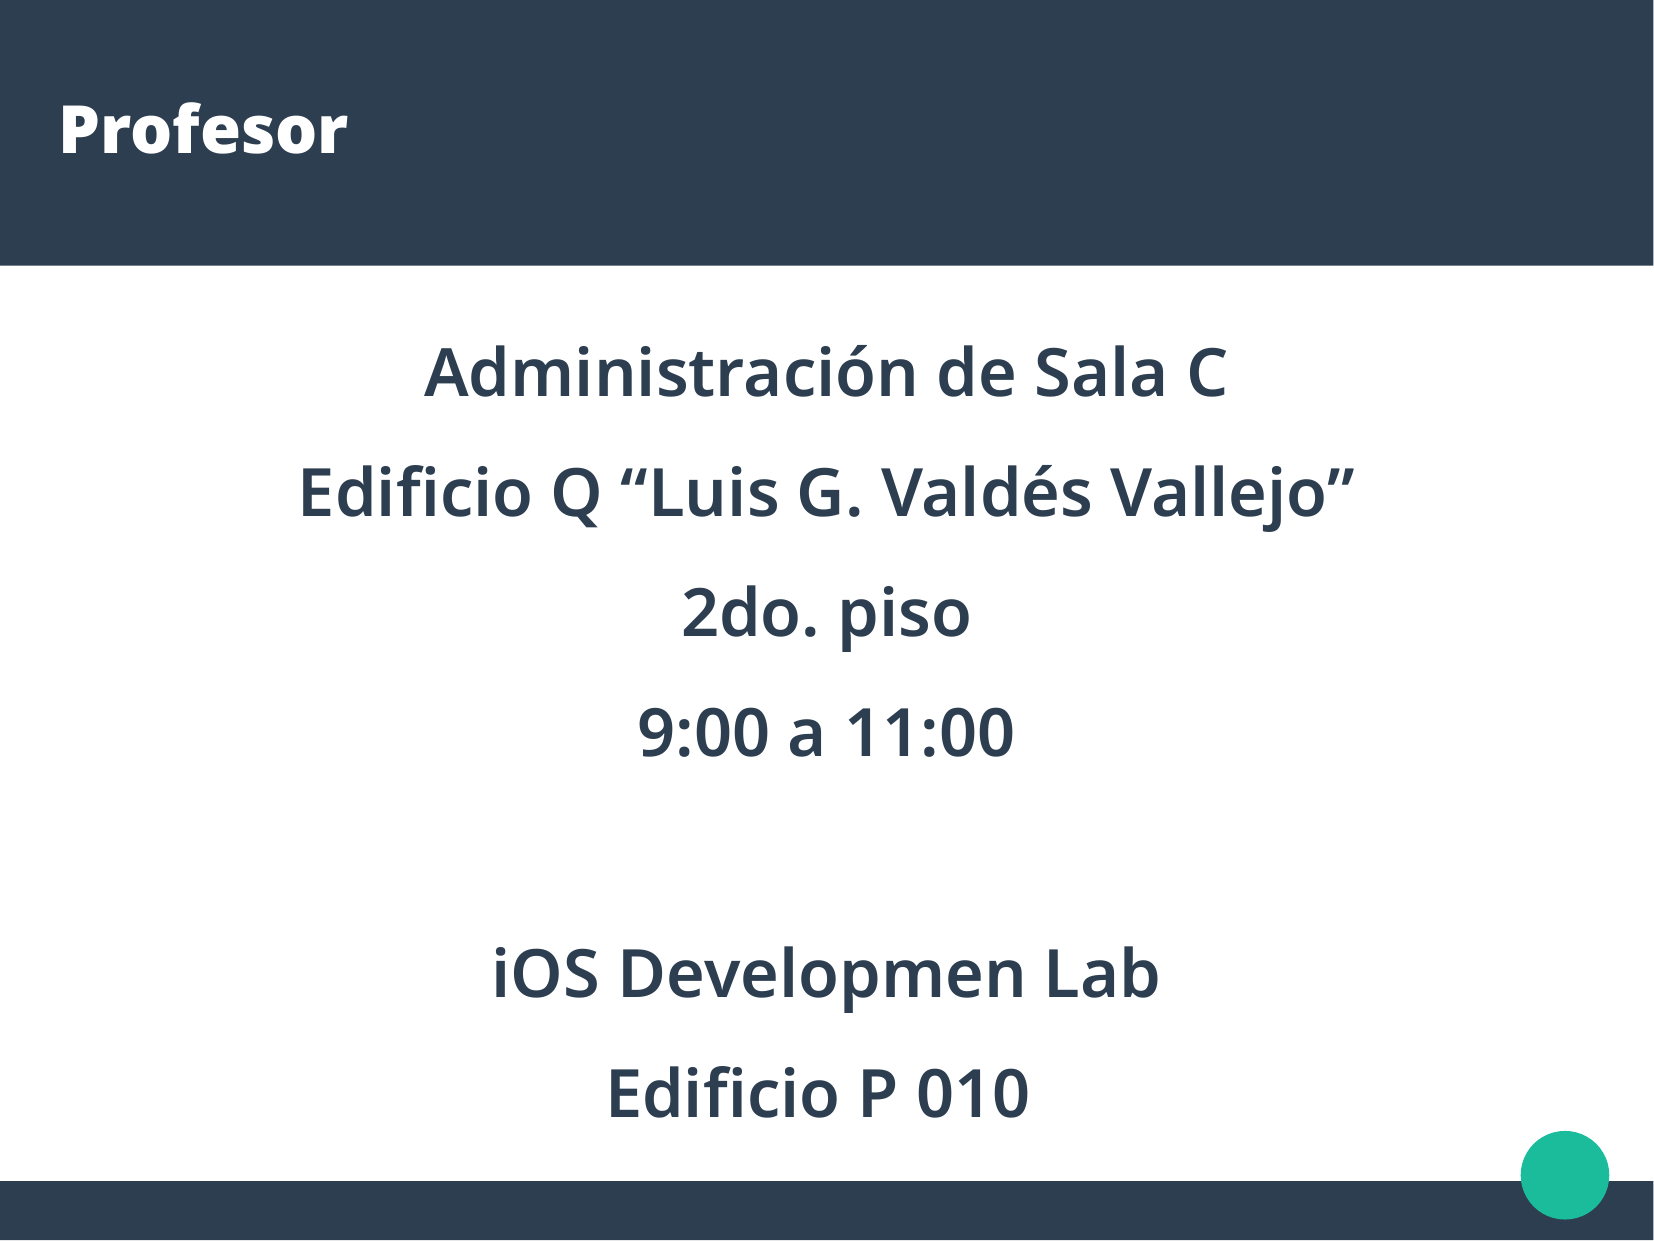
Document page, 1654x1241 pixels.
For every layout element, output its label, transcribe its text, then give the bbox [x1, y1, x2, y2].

list Administración de Sala C Edificio Q “Luis G. Valdés Vallejo” 2do. piso 9:00 a 11:00 iOS Developmen Lab Edificio P 010 [59, 324, 1595, 1152]
title Profesor [59, 49, 1595, 207]
